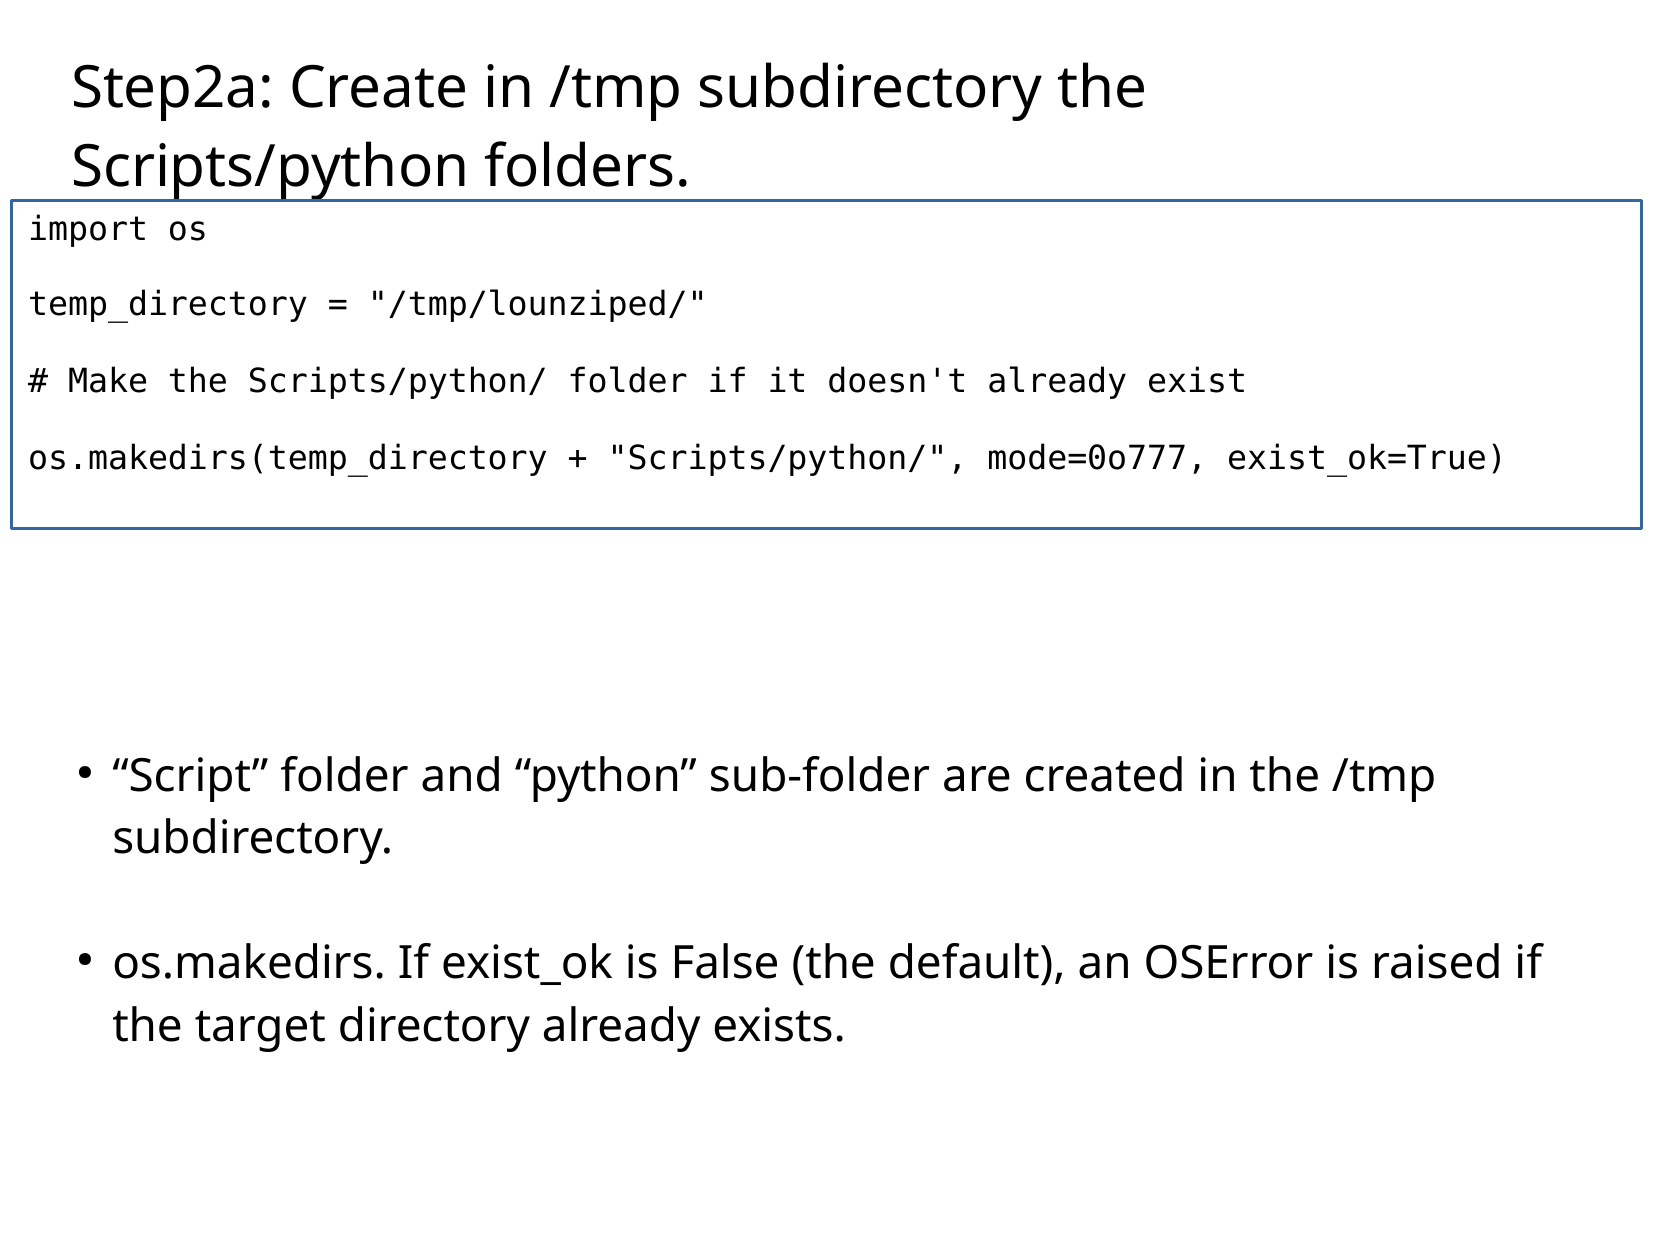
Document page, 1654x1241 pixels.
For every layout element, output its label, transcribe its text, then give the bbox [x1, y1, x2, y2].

text_box import os temp_directory = "/tmp/lounziped/" # Make the Scripts/python/ folder if it doesn't already exist os.makedirs(temp_directory + "Scripts/python/", mode=0o777, exist_ok=True) [11, 200, 1642, 529]
title Step2a: Create in /tmp subdirectory the Scripts/python folders. [70, 60, 1560, 189]
text_box “Script” folder and “python” sub-folder are created in the /tmp subdirectory. os.makedirs. If exist_ok is False (the default), an OSError is raised if the target directory already exists. [76, 789, 1565, 1195]
